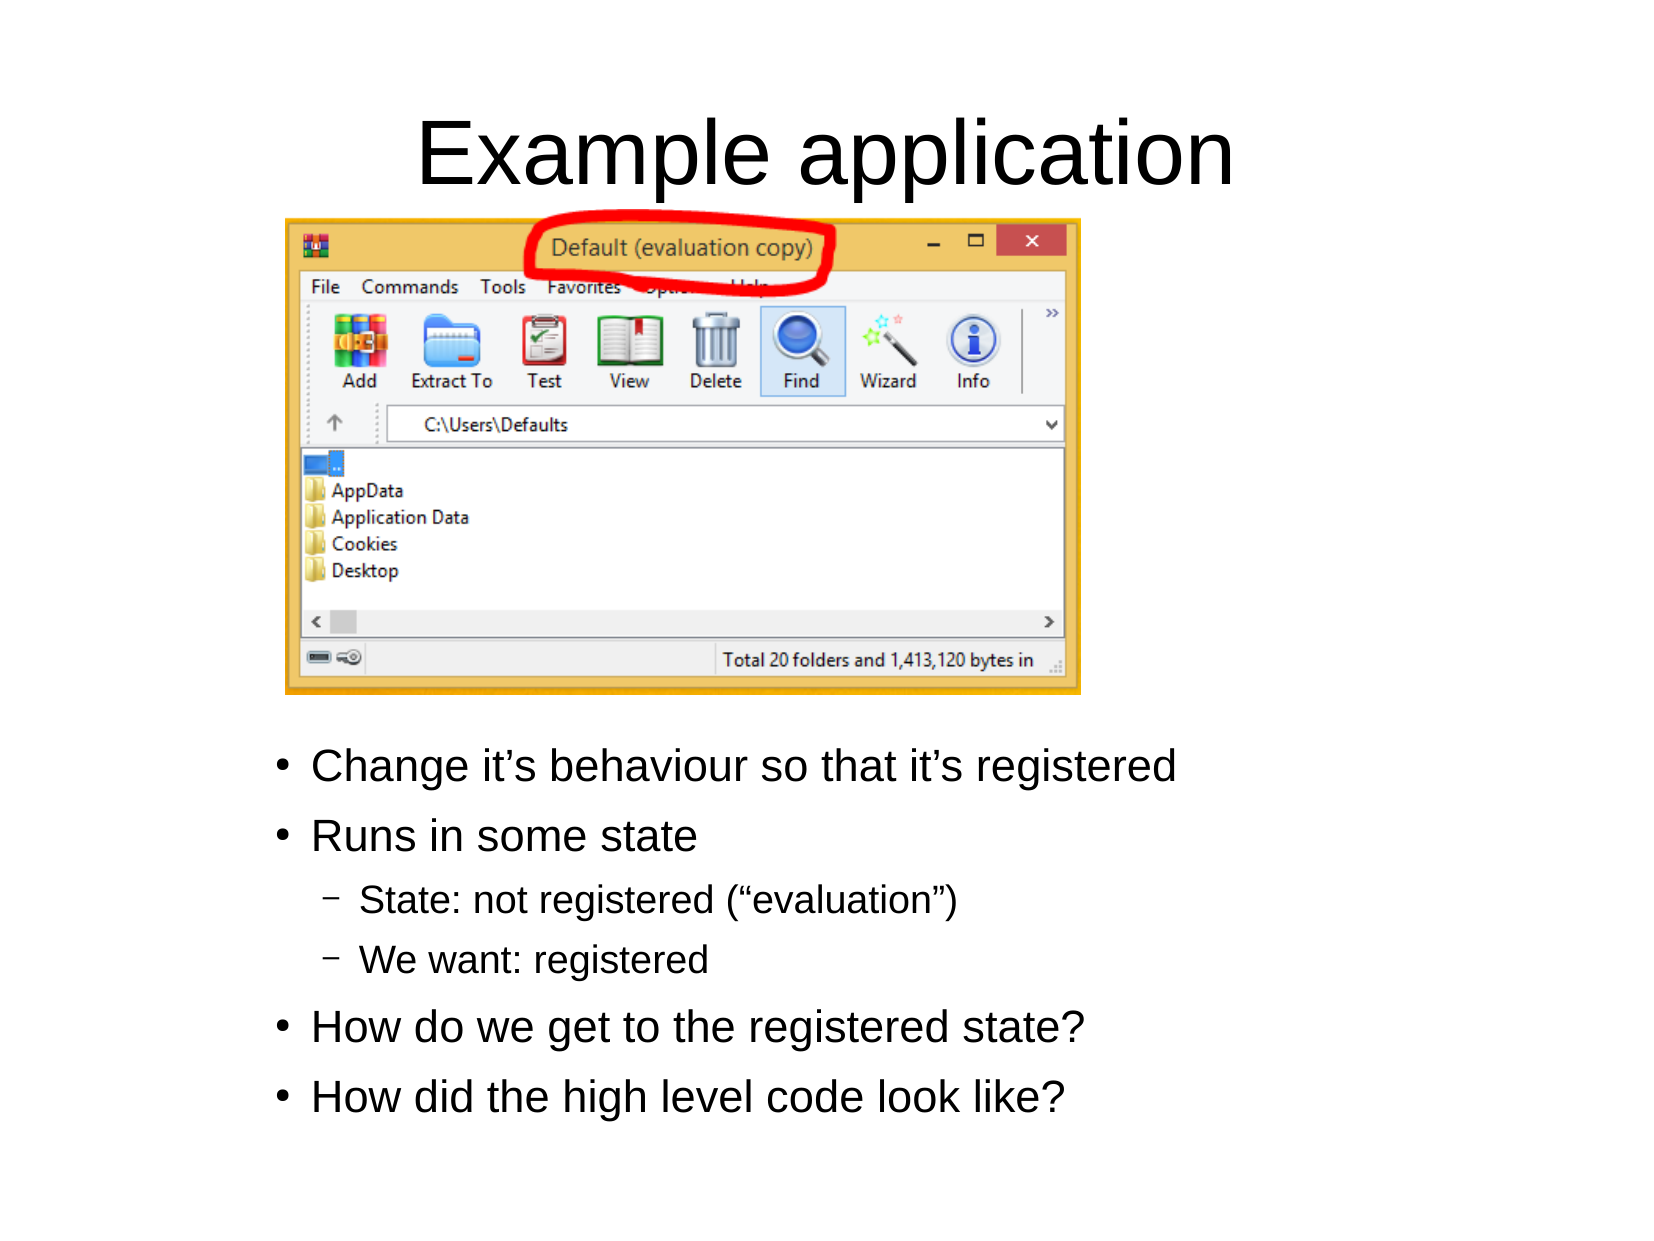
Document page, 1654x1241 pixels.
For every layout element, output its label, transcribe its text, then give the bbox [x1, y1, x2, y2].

picture [285, 209, 1081, 695]
list Change it’s behaviour so that it’s registered Runs in some state State: not registered (“evaluation”) We want: registered How do we get to the registered state? How did the high level code look like? [262, 740, 1411, 1126]
title Example application [82, 49, 1571, 257]
